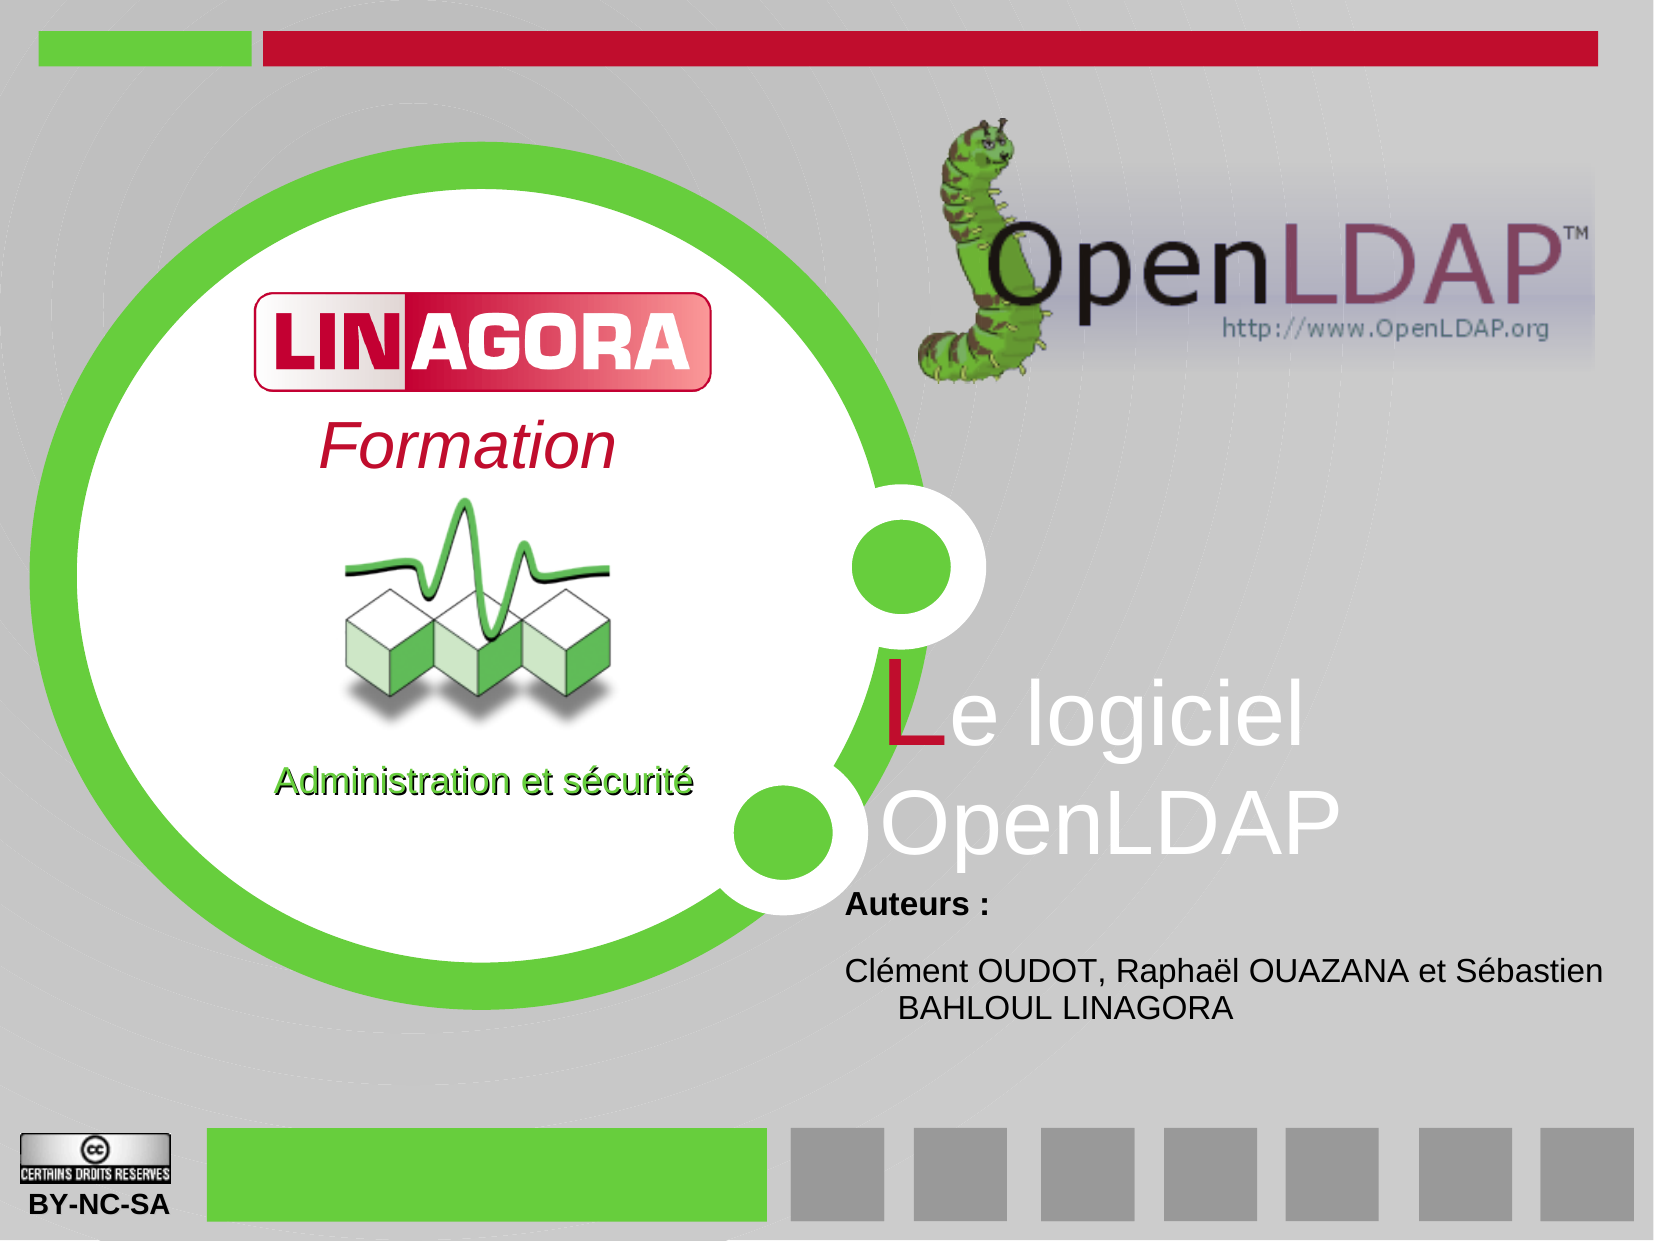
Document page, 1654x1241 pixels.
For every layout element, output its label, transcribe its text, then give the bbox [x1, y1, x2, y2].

picture [325, 467, 638, 780]
list Auteurs : Clément OUDOT, Raphaël OUAZANA et Sébastien BAHLOUL LINAGORA [826, 885, 1625, 1123]
picture [242, 283, 715, 402]
title Le logiciel OpenLDAP [879, 631, 1560, 875]
picture [918, 118, 1595, 384]
picture [20, 1133, 171, 1184]
